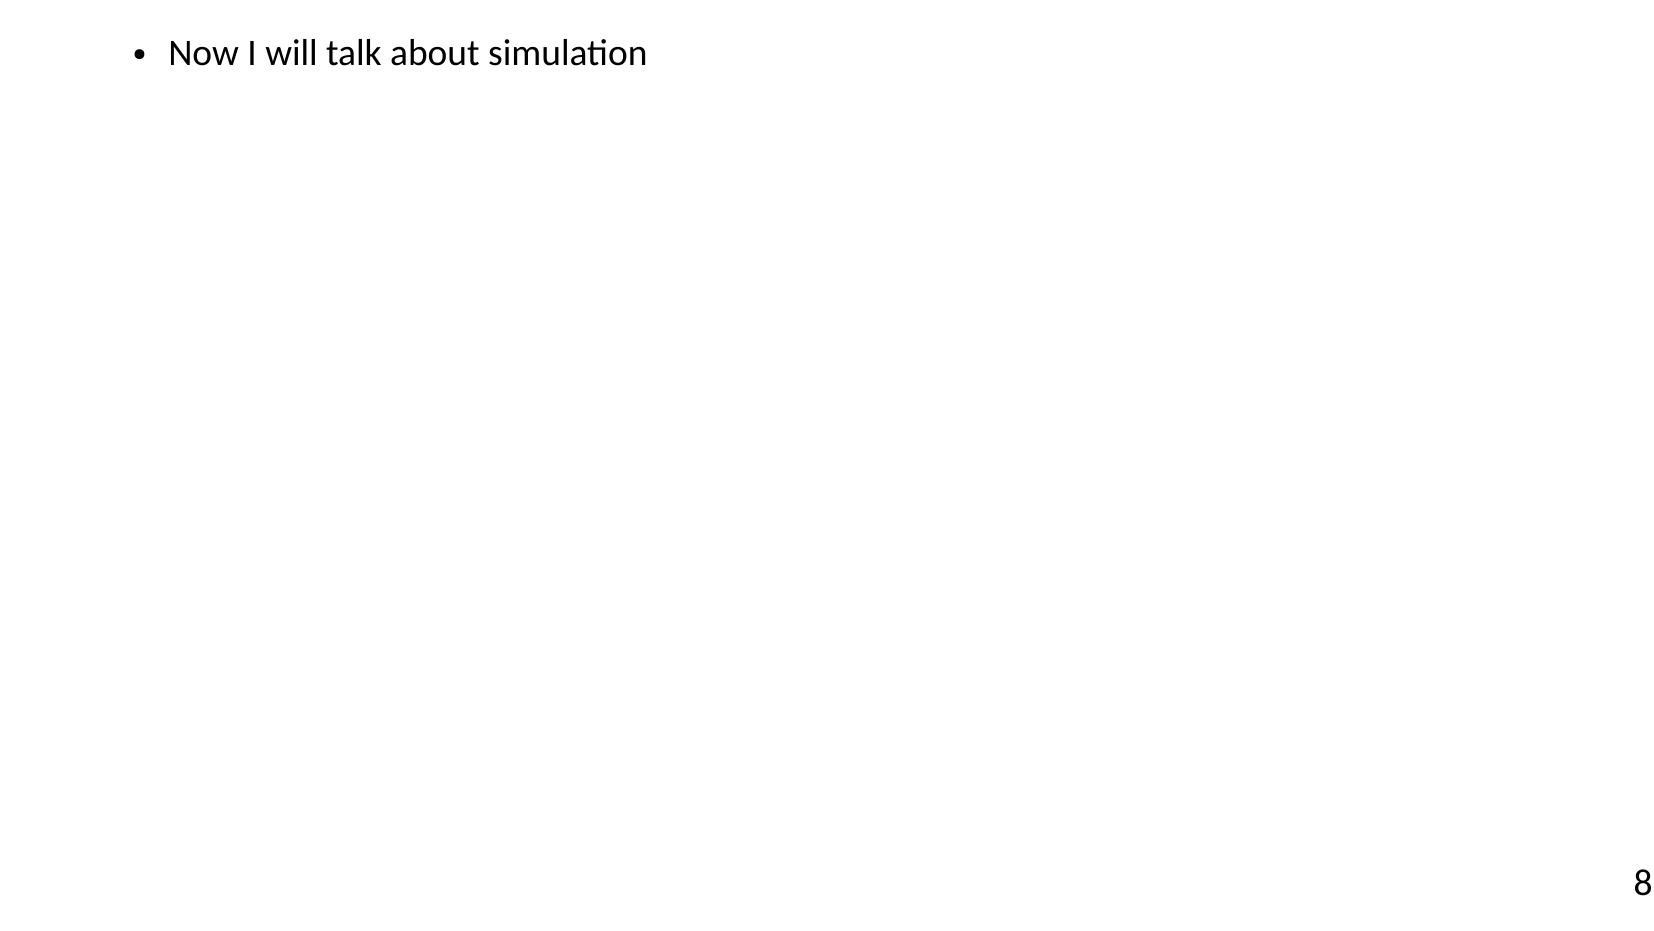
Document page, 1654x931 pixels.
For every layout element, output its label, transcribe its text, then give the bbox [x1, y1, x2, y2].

text_box <number> [1479, 860, 1654, 931]
text_box Now I will talk about simulation [118, 29, 1447, 686]
